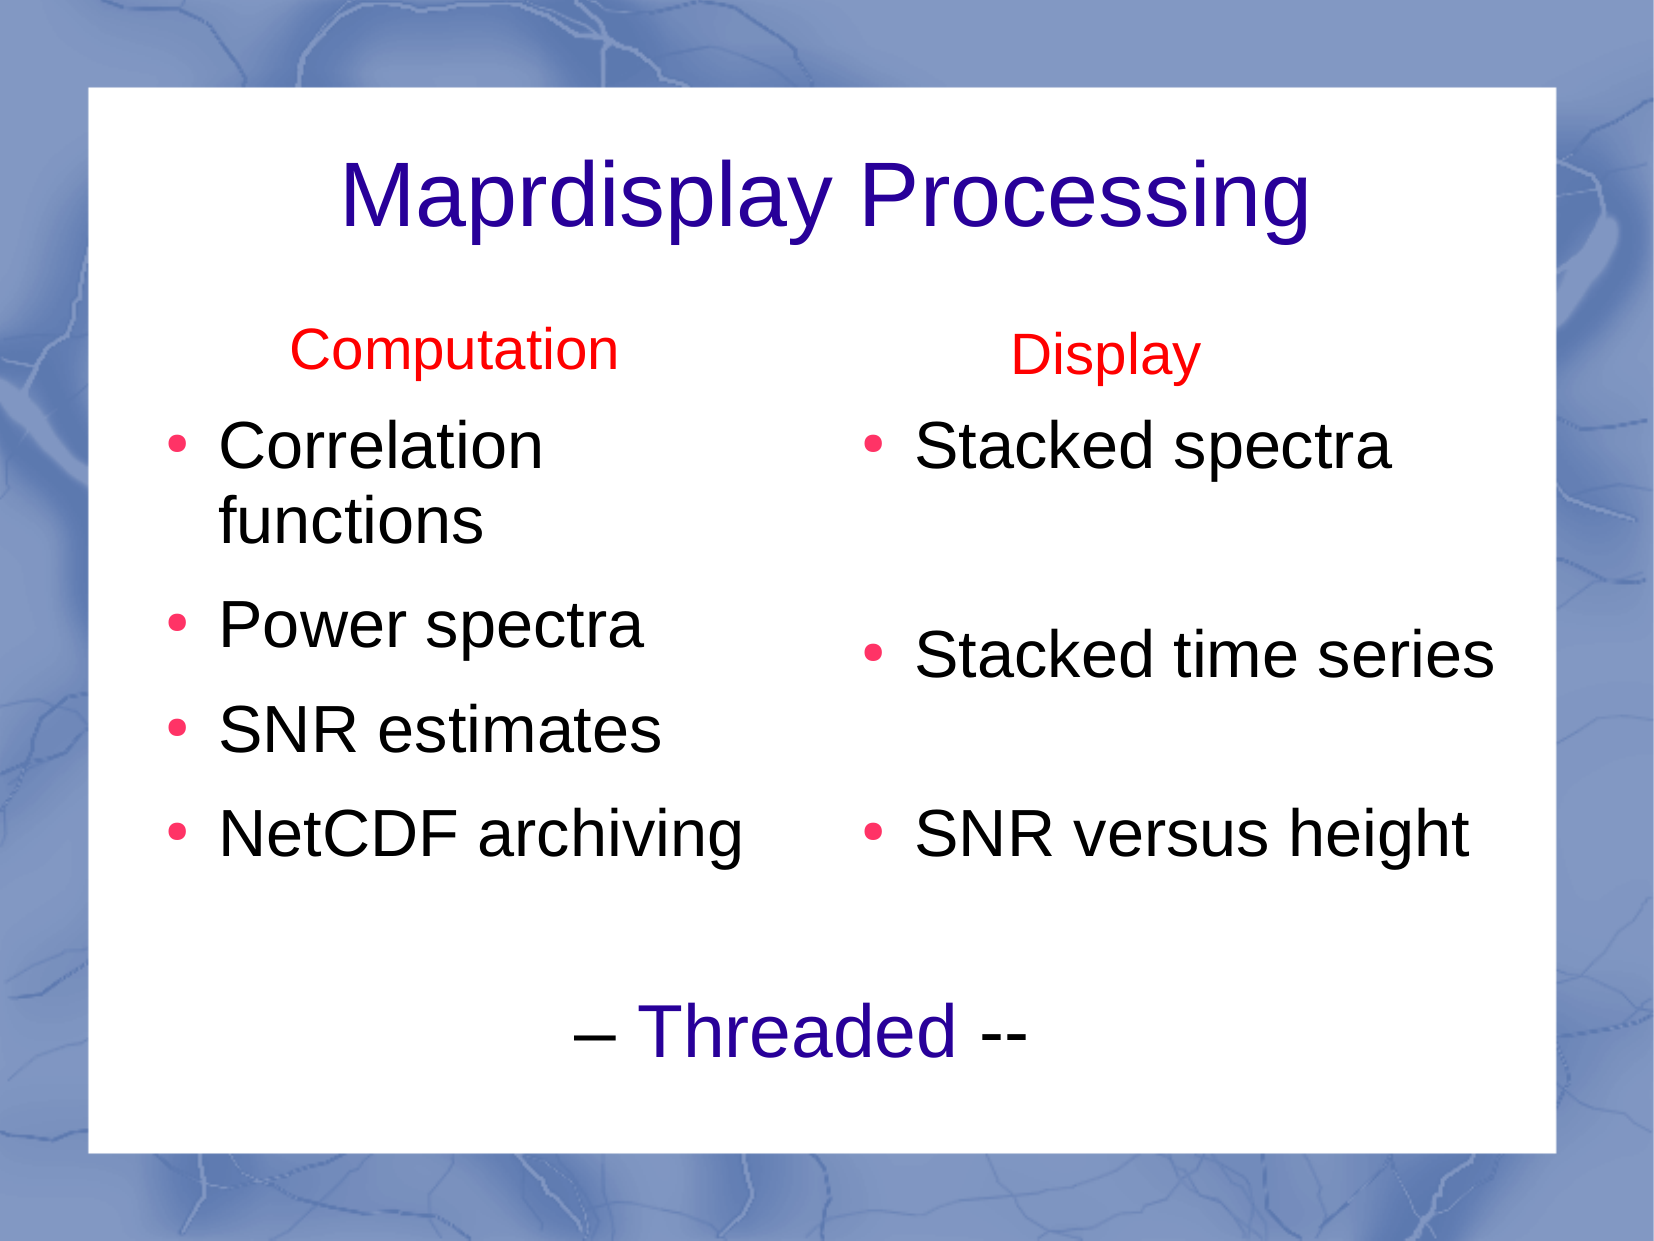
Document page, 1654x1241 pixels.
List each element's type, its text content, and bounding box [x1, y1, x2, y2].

list Correlation functions Power spectra SNR estimates NetCDF archiving [147, 408, 811, 947]
list Stacked spectra Stacked time series SNR versus height [843, 408, 1507, 945]
text_box Computation [274, 309, 635, 389]
title Maprdisplay Processing [118, 90, 1536, 298]
text_box Display [995, 314, 1302, 395]
picture [0, 0, 1654, 1241]
text_box – Threaded -- [560, 982, 1044, 1082]
